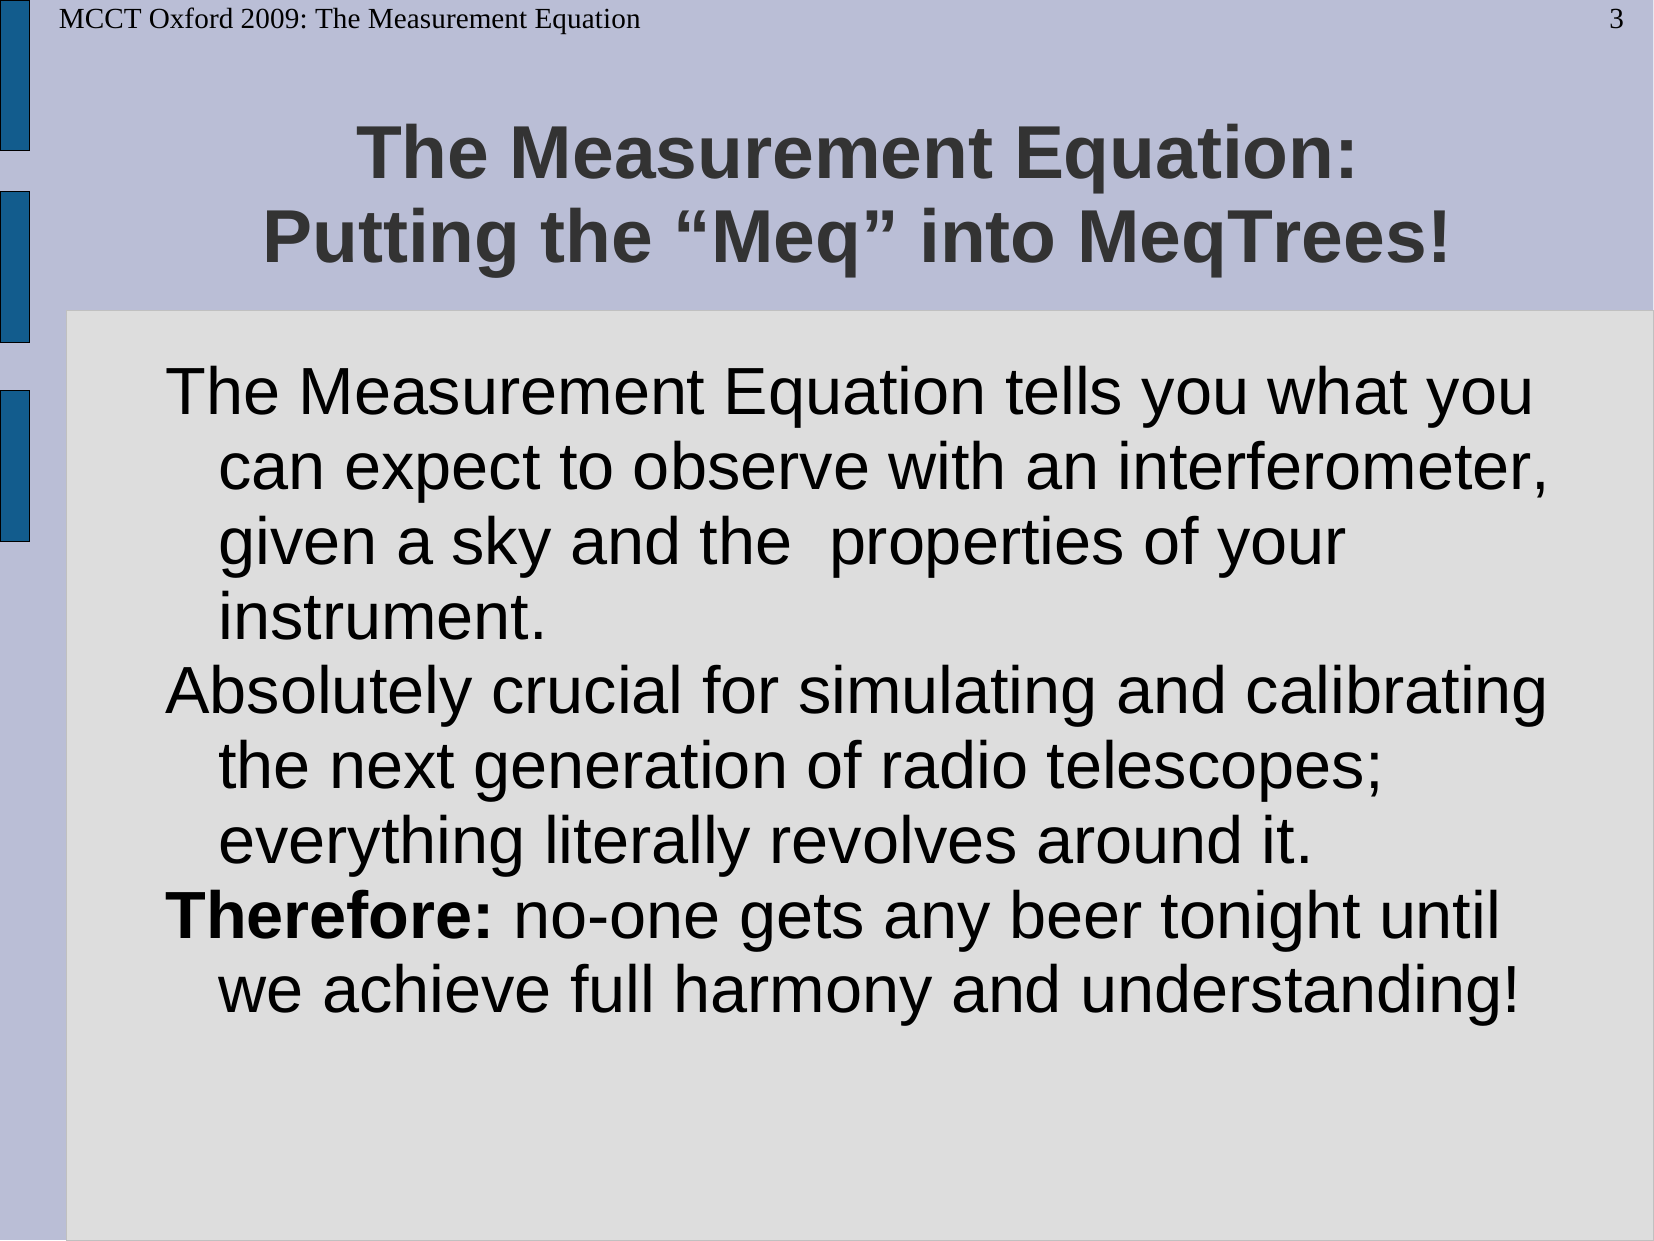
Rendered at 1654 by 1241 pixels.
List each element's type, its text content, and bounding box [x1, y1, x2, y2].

list The Measurement Equation tells you what you can expect to observe with an interferometer, given a sky and the properties of your instrument. Absolutely crucial for simulating and calibrating the next generation of radio telescopes; everything literally revolves around it. Therefore: no-one gets any beer tonight until we achieve full harmony and understanding! [147, 354, 1560, 1210]
title The Measurement Equation: Putting the “Meq” into MeqTrees! [121, 91, 1595, 299]
